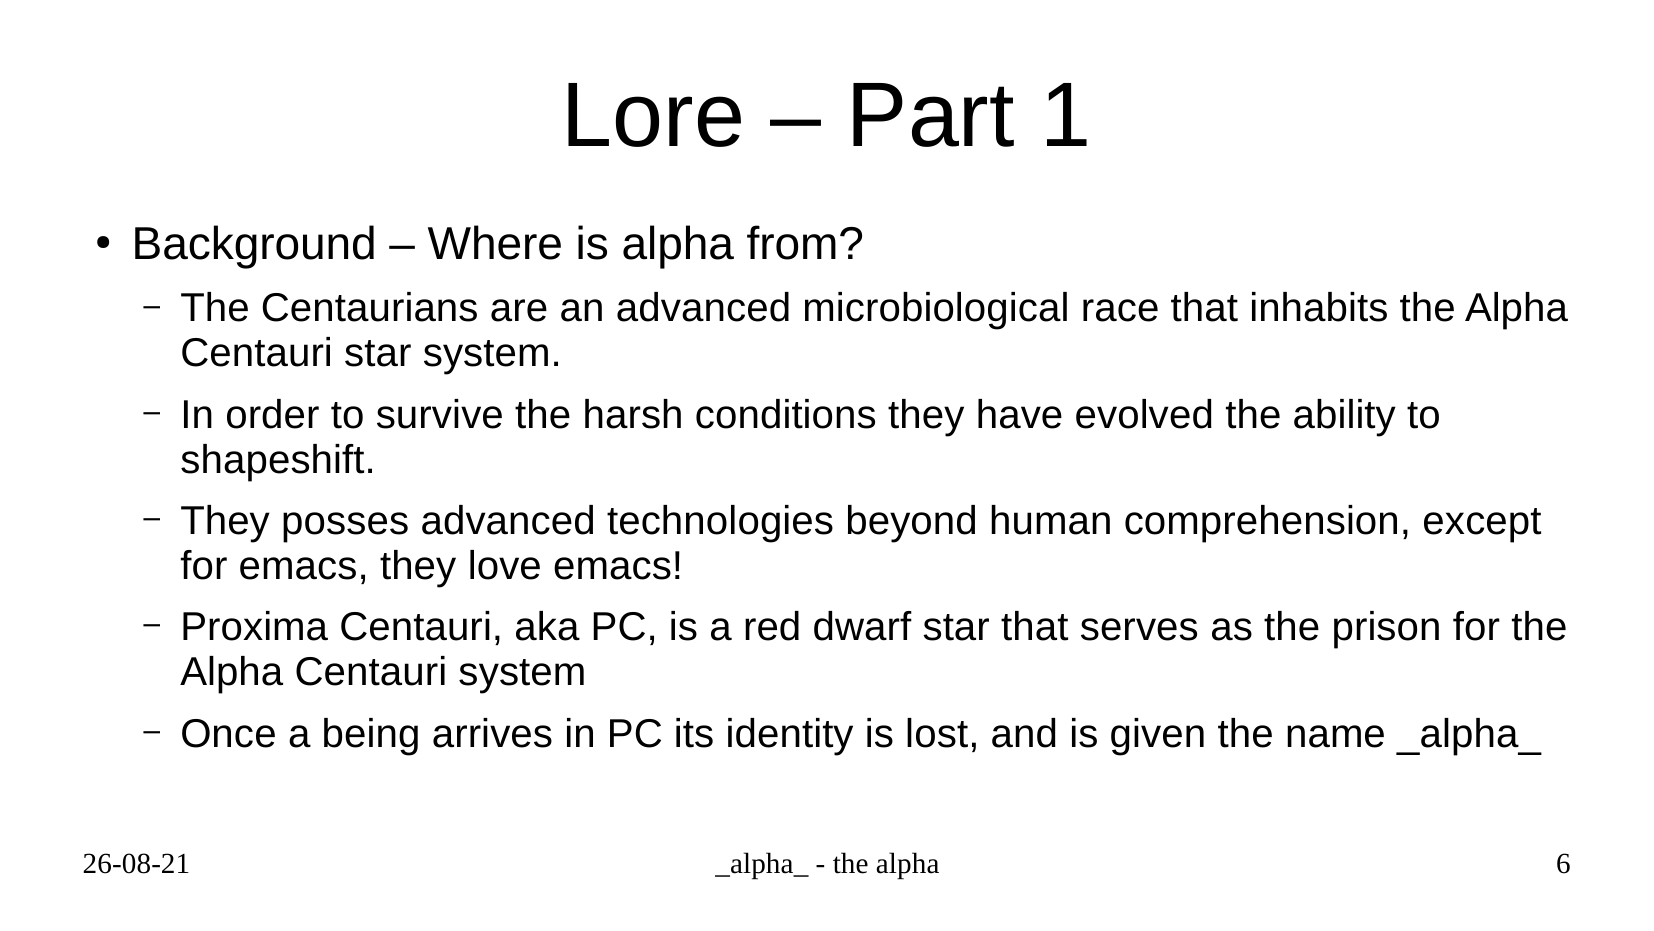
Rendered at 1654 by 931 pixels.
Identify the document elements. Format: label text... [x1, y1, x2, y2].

list Background – Where is alpha from? The Centaurians are an advanced microbiological race that inhabits the Alpha Centauri star system. In order to survive the harsh conditions they have evolved the ability to shapeshift. They posses advanced technologies beyond human comprehension, except for emacs, they love emacs! Proxima Centauri, aka PC, is a red dwarf star that serves as the prison for the Alpha Centauri system Once a being arrives in PC its identity is lost, and is given the name _alpha_ [82, 217, 1571, 758]
title Lore – Part 1 [82, 37, 1571, 193]
